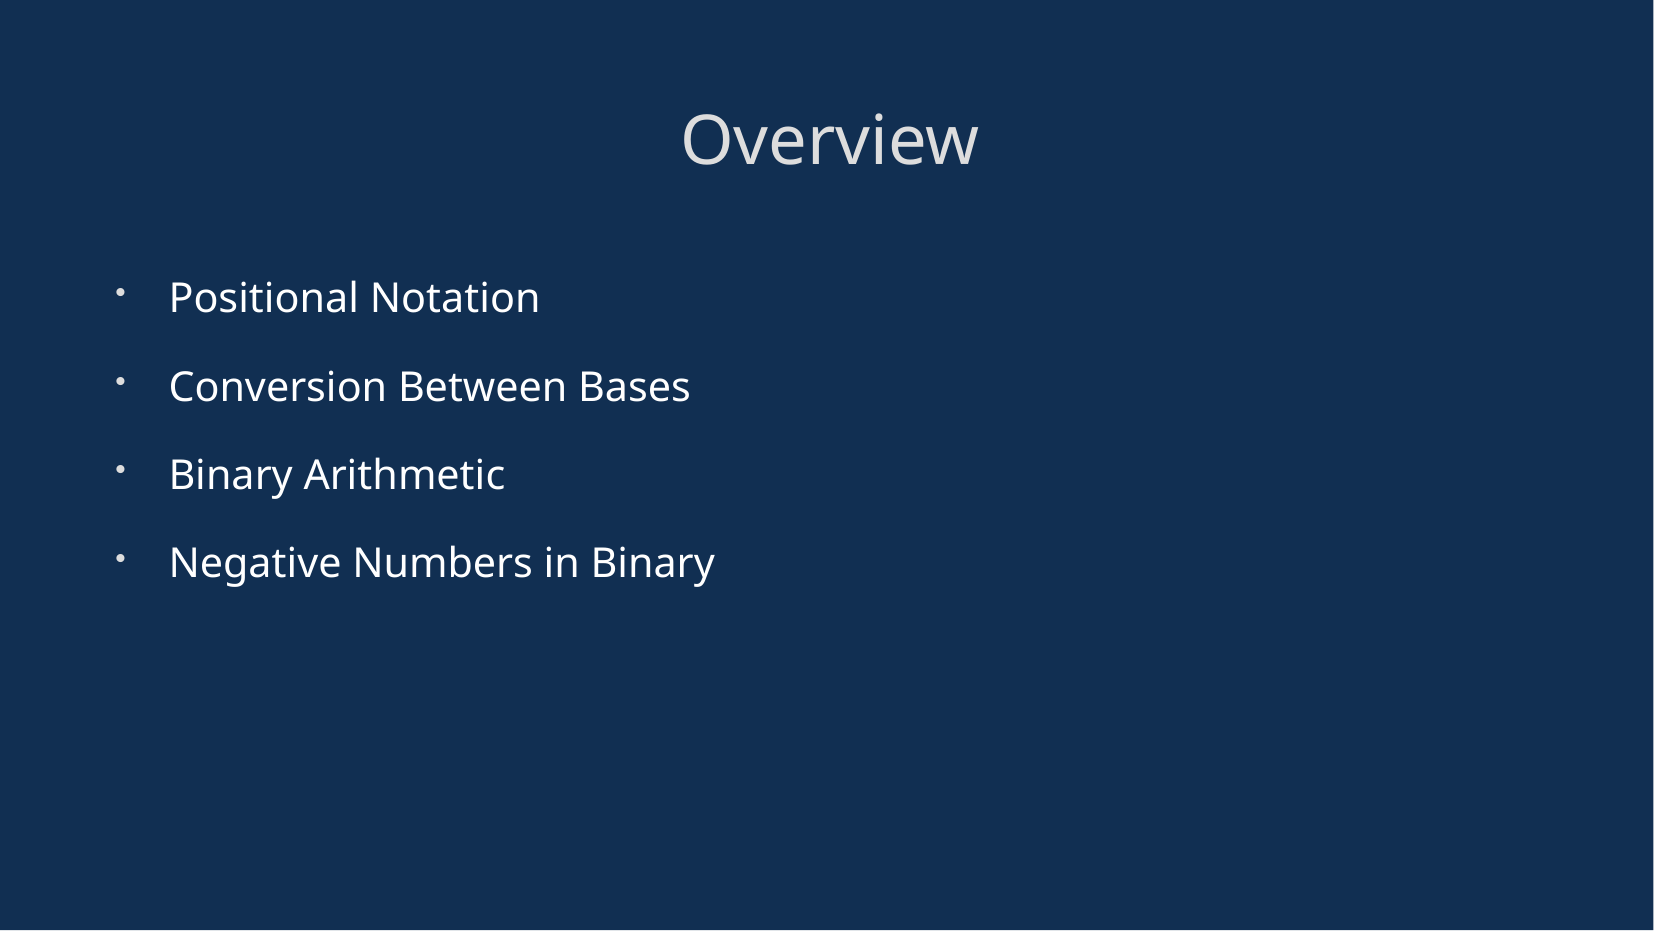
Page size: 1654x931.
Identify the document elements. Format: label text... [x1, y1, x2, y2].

list Positional Notation Conversion Between Bases Binary Arithmetic Negative Numbers in Binary [97, 268, 1563, 806]
title Overview [97, 56, 1563, 220]
